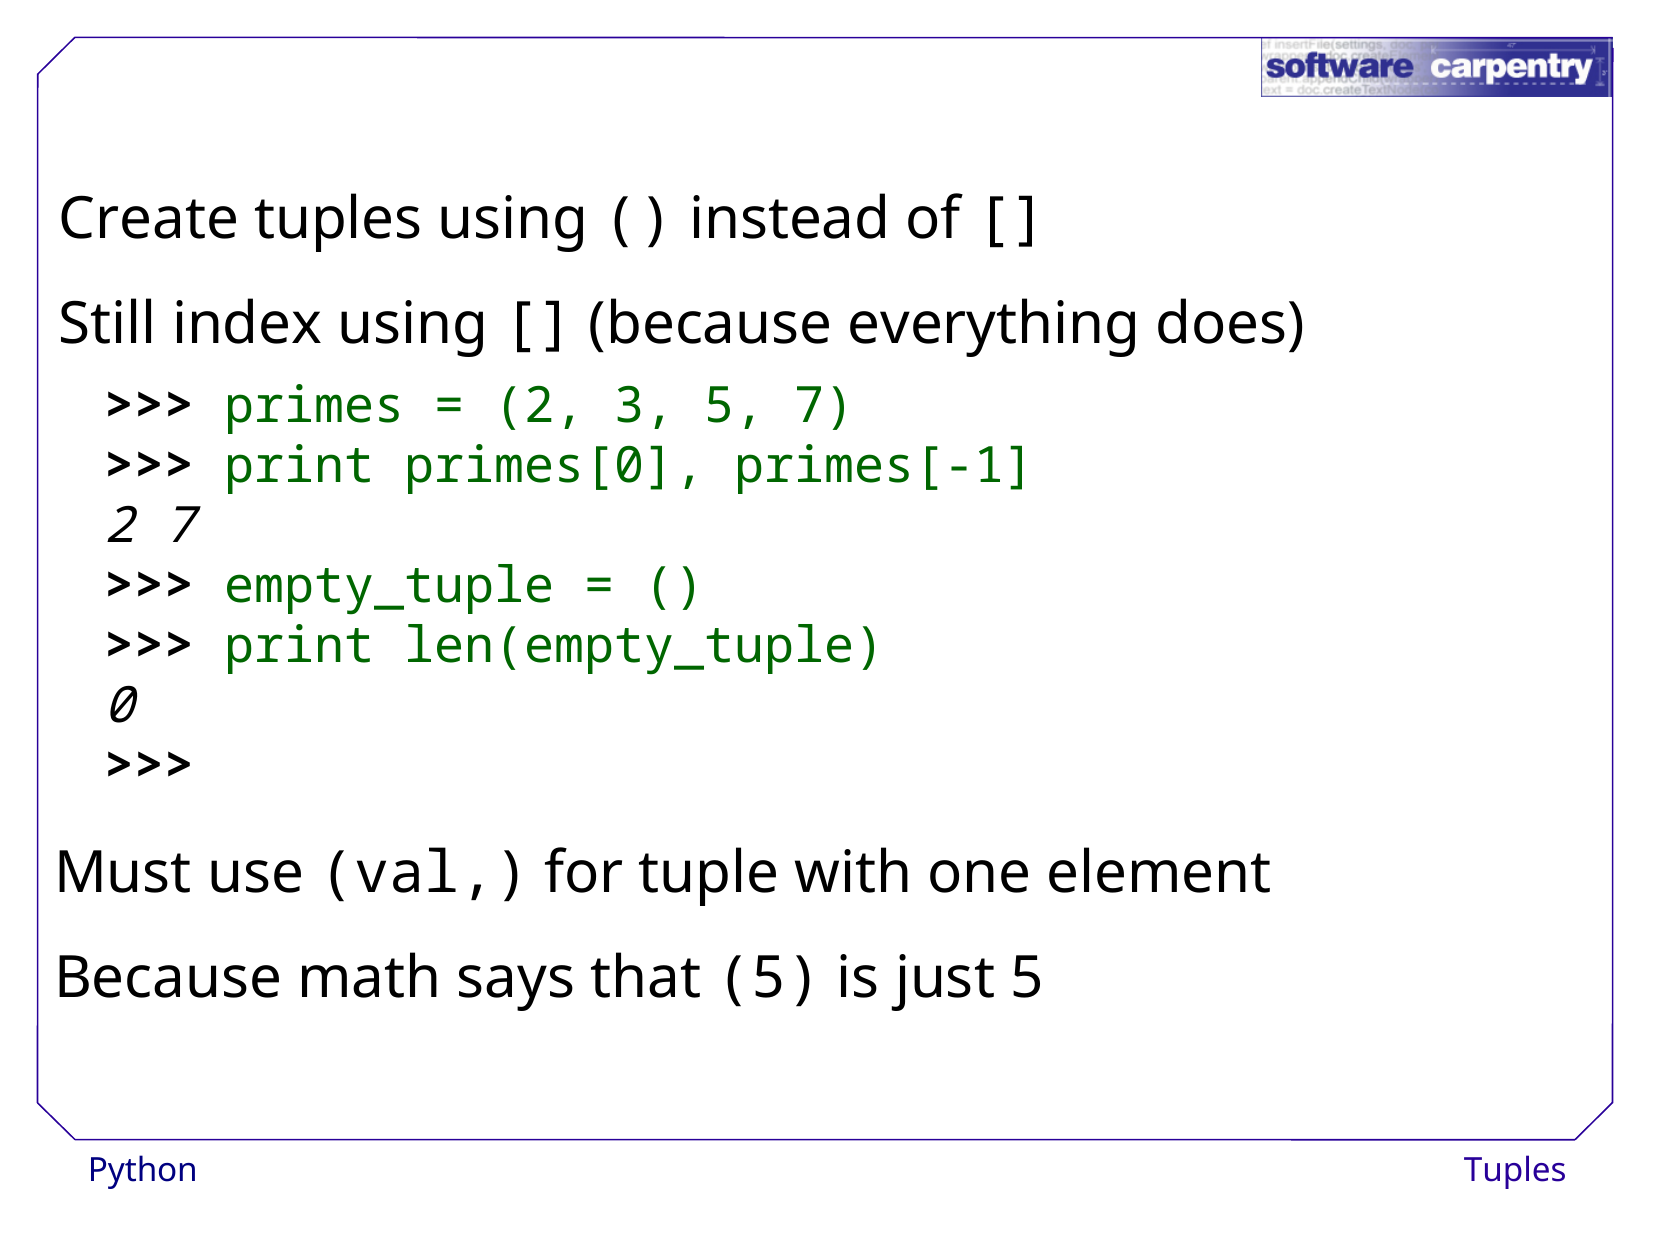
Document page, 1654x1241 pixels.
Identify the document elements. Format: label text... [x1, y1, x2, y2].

text_box Create tuples using () instead of [] Still index using [] (because everything does) [44, 137, 1470, 364]
picture [1261, 39, 1613, 97]
text_box >>> primes = (2, 3, 5, 7) >>> print primes[0], primes[-1] 2 7 >>> empty_tuple = () >>> print len(empty_tuple) 0 >>> [89, 364, 1167, 791]
text_box Must use (val,) for tuple with one element Because math says that (5) is just 5 [39, 791, 1437, 1017]
